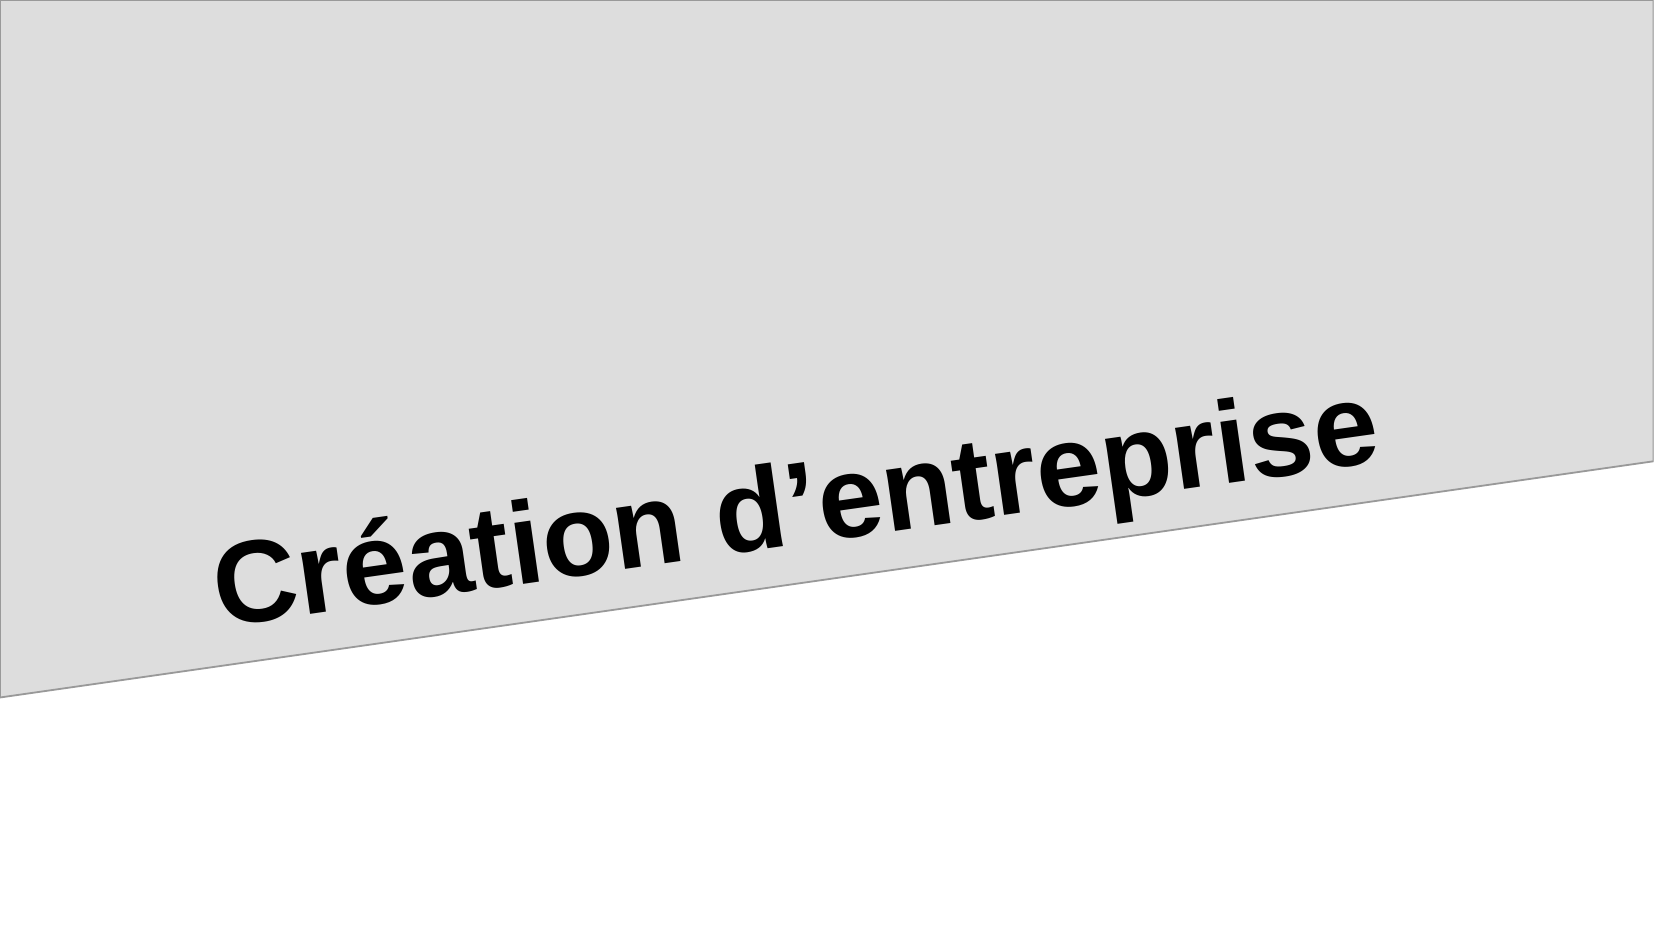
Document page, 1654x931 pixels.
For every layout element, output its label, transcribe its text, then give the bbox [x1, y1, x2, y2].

text_box [100, 478, 1546, 782]
title Création d’entreprise [62, 267, 1562, 737]
